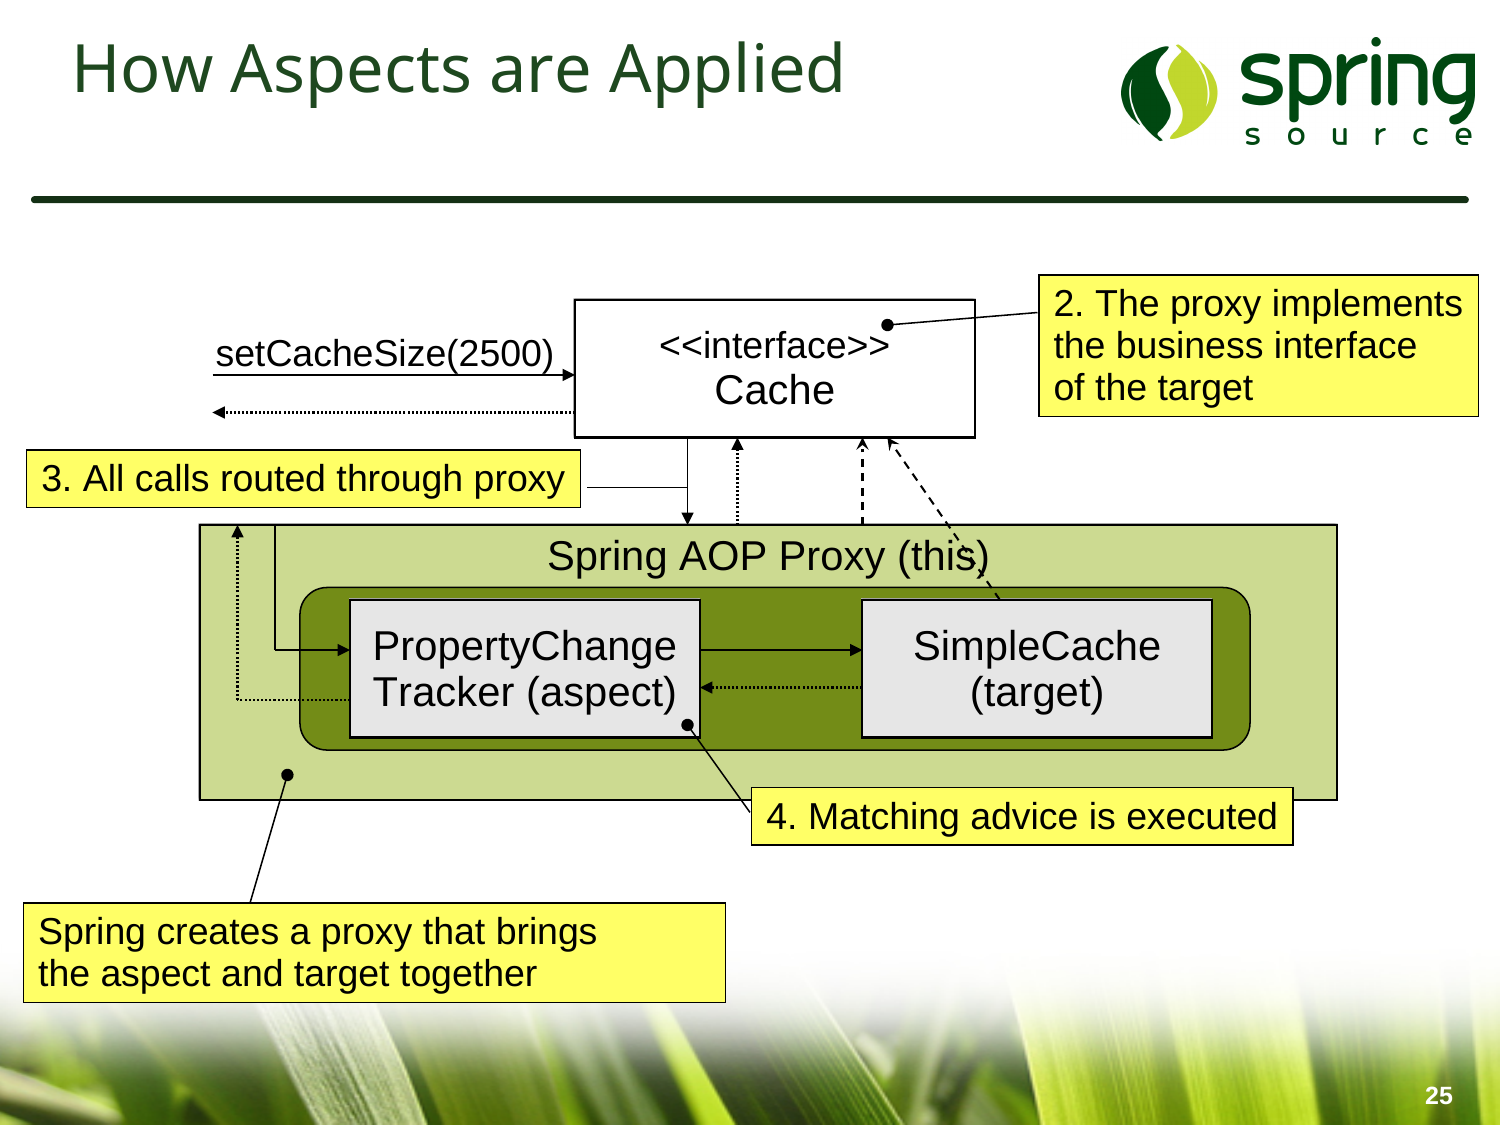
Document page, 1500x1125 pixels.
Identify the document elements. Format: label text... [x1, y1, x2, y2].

text_box 3. All calls routed through proxy [26, 450, 581, 508]
text_box 4. Matching advice is executed [751, 787, 1294, 845]
text_box Spring creates a proxy that brings the aspect and target together [23, 903, 726, 1003]
picture [1121, 37, 1475, 145]
text_box Spring AOP Proxy (this) [199, 524, 1338, 800]
text_box [299, 587, 1251, 751]
text_box PropertyChange Tracker (aspect) [350, 600, 700, 738]
text_box [299, 651, 704, 751]
picture [0, 944, 1500, 1125]
text_box SimpleCache (target) [862, 600, 1213, 738]
text_box <<interface>> Cache [574, 299, 975, 438]
text_box setCacheSize(2500) [200, 324, 570, 383]
text_box 2. The proxy implements the business interface of the target [1038, 275, 1479, 417]
title How Aspects are Applied [56, 13, 1089, 176]
